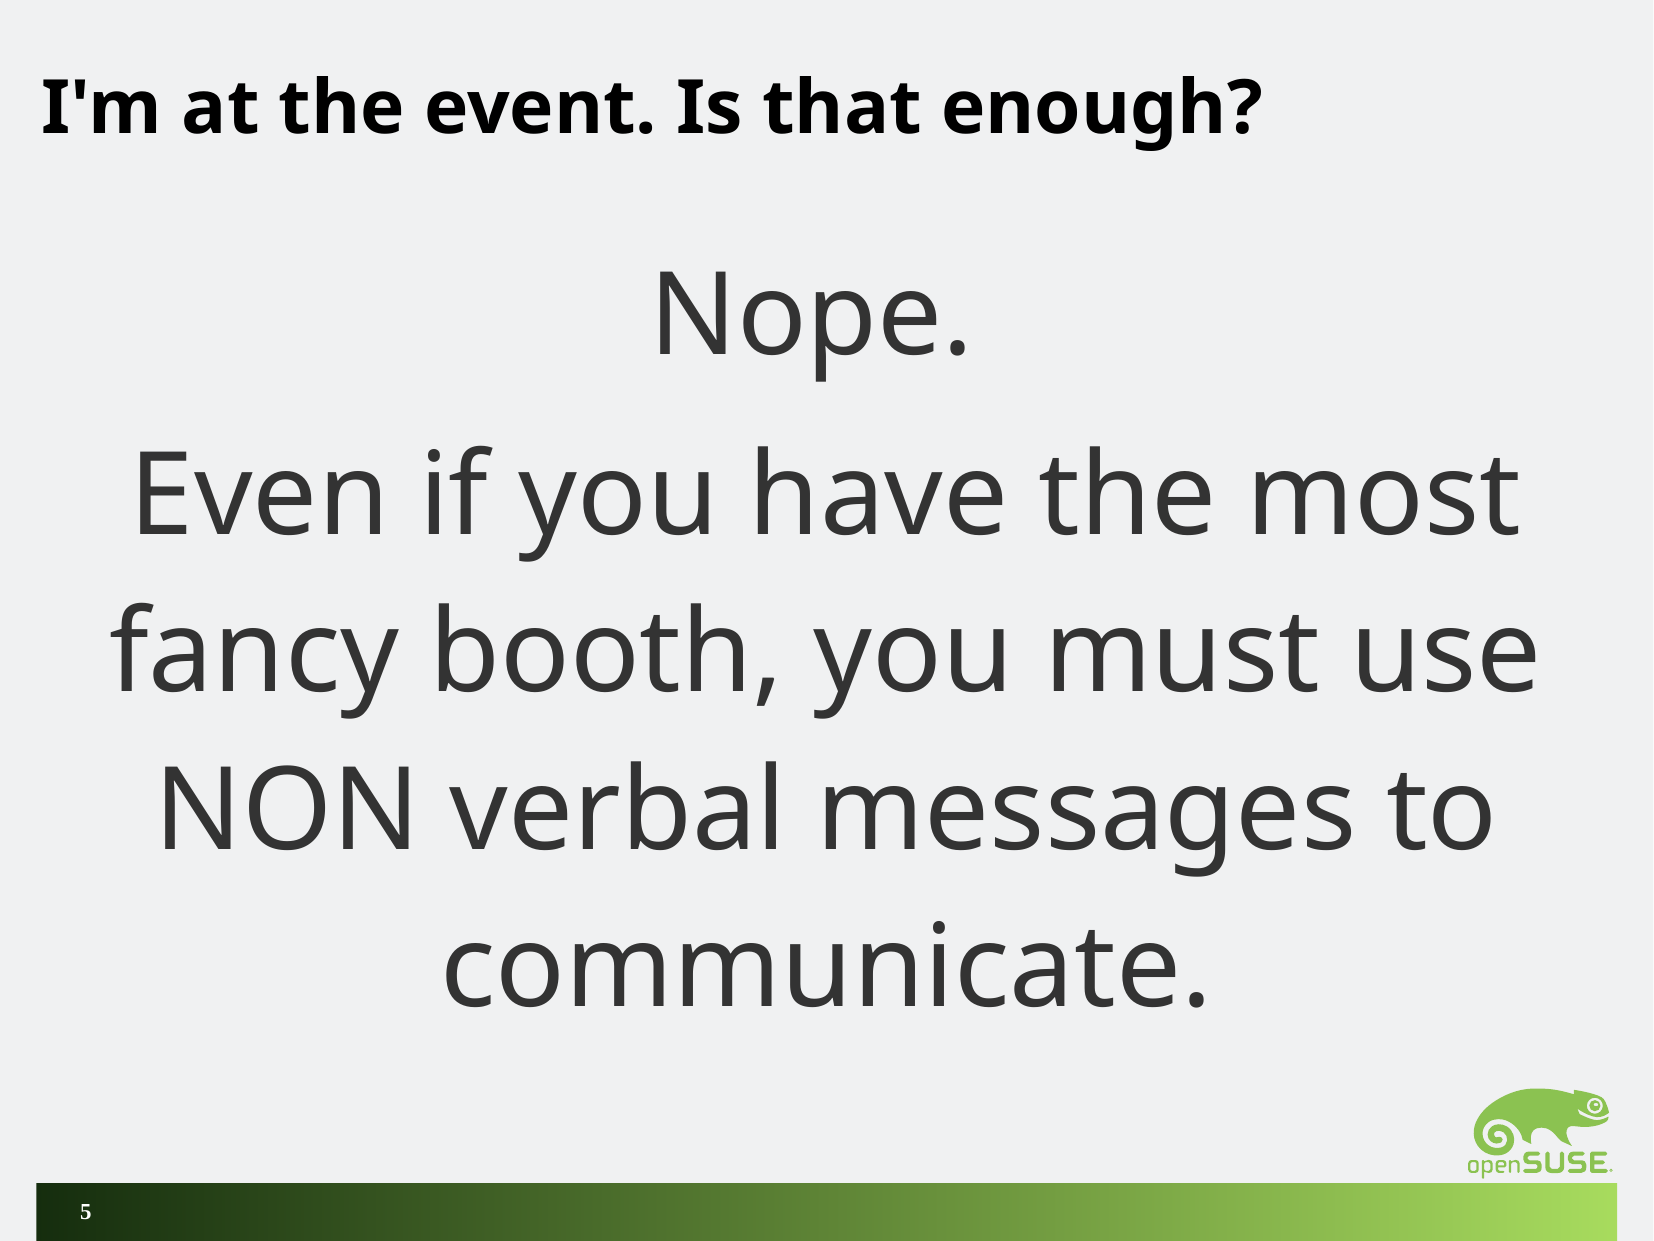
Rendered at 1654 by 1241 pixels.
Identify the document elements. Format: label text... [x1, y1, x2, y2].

picture [0, 0, 1654, 1241]
text_box I'm at the event. Is that enough? [26, 45, 1648, 184]
list Nope. Even if you have the most fancy booth, you must use NON verbal messages to communicate. [82, 231, 1571, 1050]
